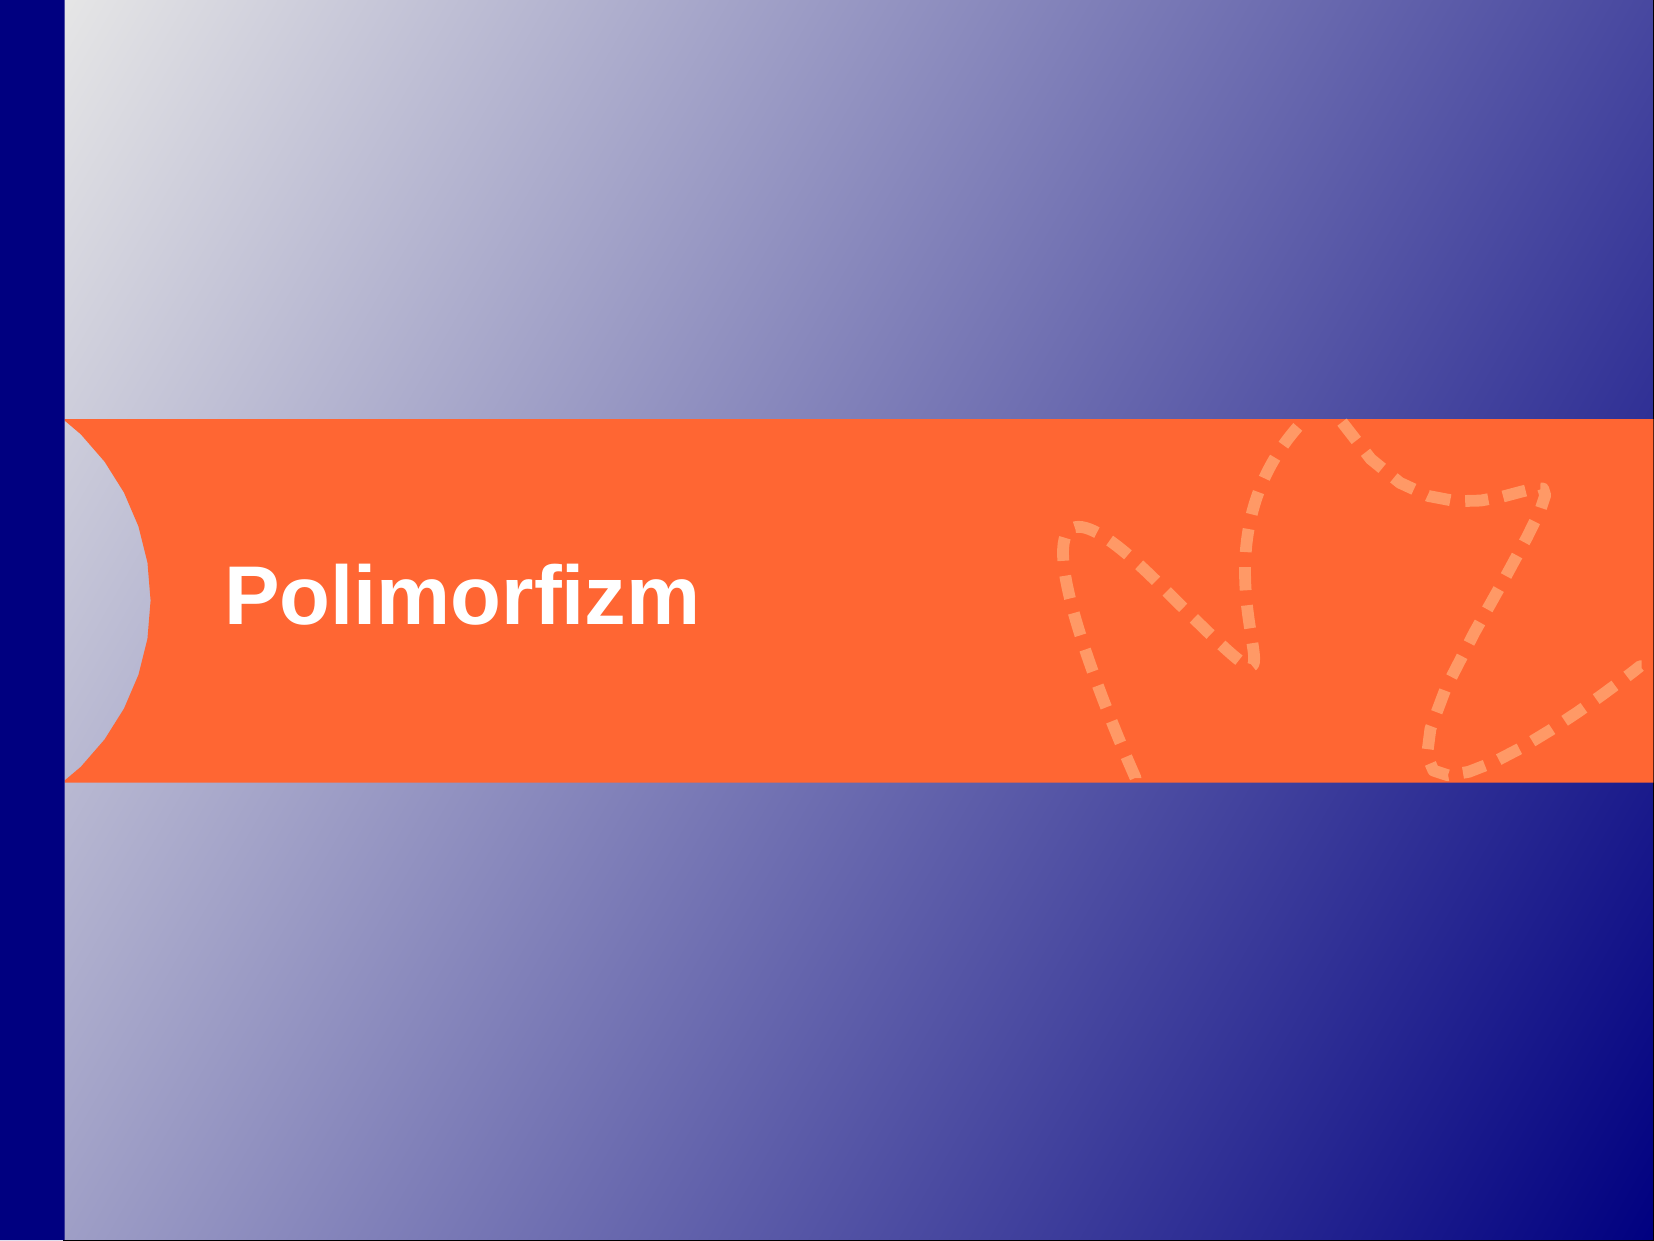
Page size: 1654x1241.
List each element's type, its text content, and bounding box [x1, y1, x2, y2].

title Polimorfizm [224, 497, 1093, 704]
